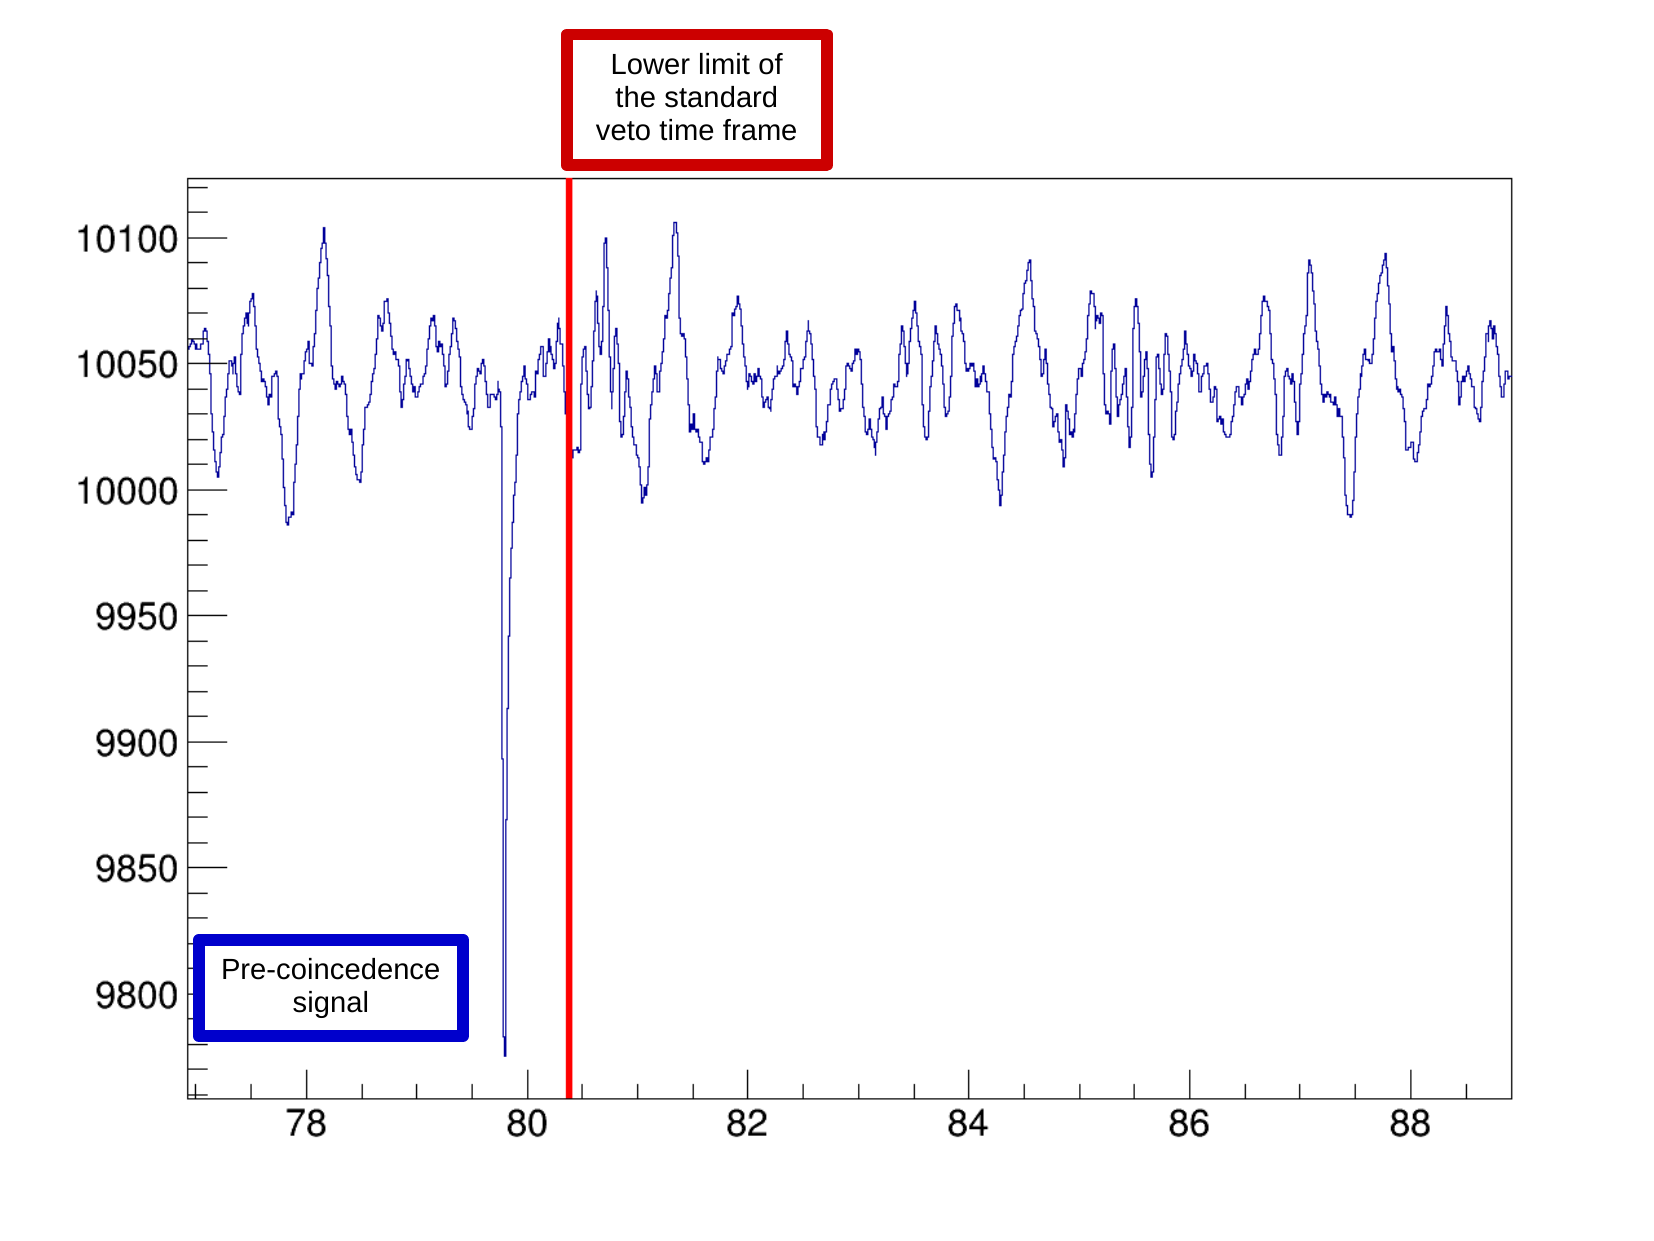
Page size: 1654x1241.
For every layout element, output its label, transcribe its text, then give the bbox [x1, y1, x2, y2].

text_box Pre-coincedence signal [198, 939, 464, 1037]
text_box Lower limit of the standard veto time frame [566, 34, 827, 166]
picture [23, 138, 1654, 1194]
